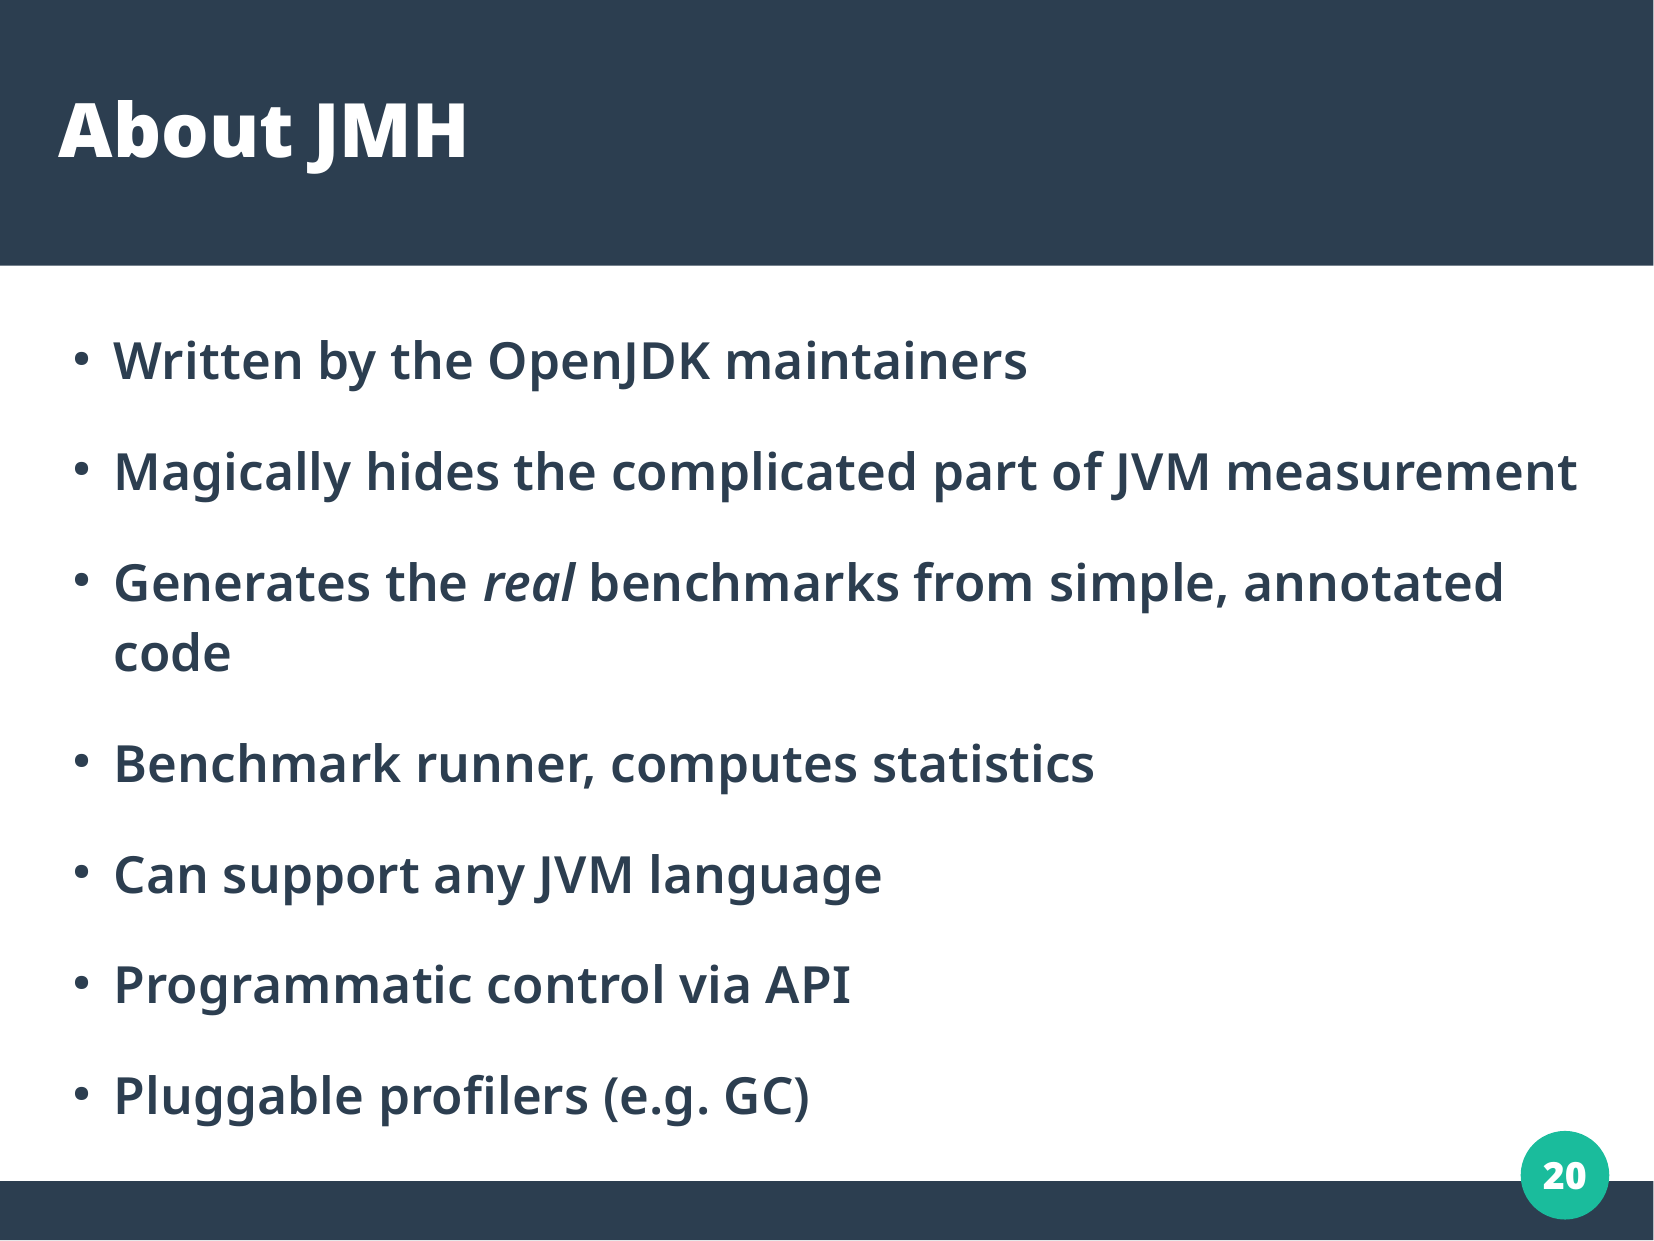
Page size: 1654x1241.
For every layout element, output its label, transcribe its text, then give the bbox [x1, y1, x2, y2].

list Written by the OpenJDK maintainers Magically hides the complicated part of JVM measurement Generates the real benchmarks from simple, annotated code Benchmark runner, computes statistics Can support any JVM language Programmatic control via API Pluggable profilers (e.g. GC) [59, 324, 1595, 1152]
title About JMH [59, 56, 1595, 200]
